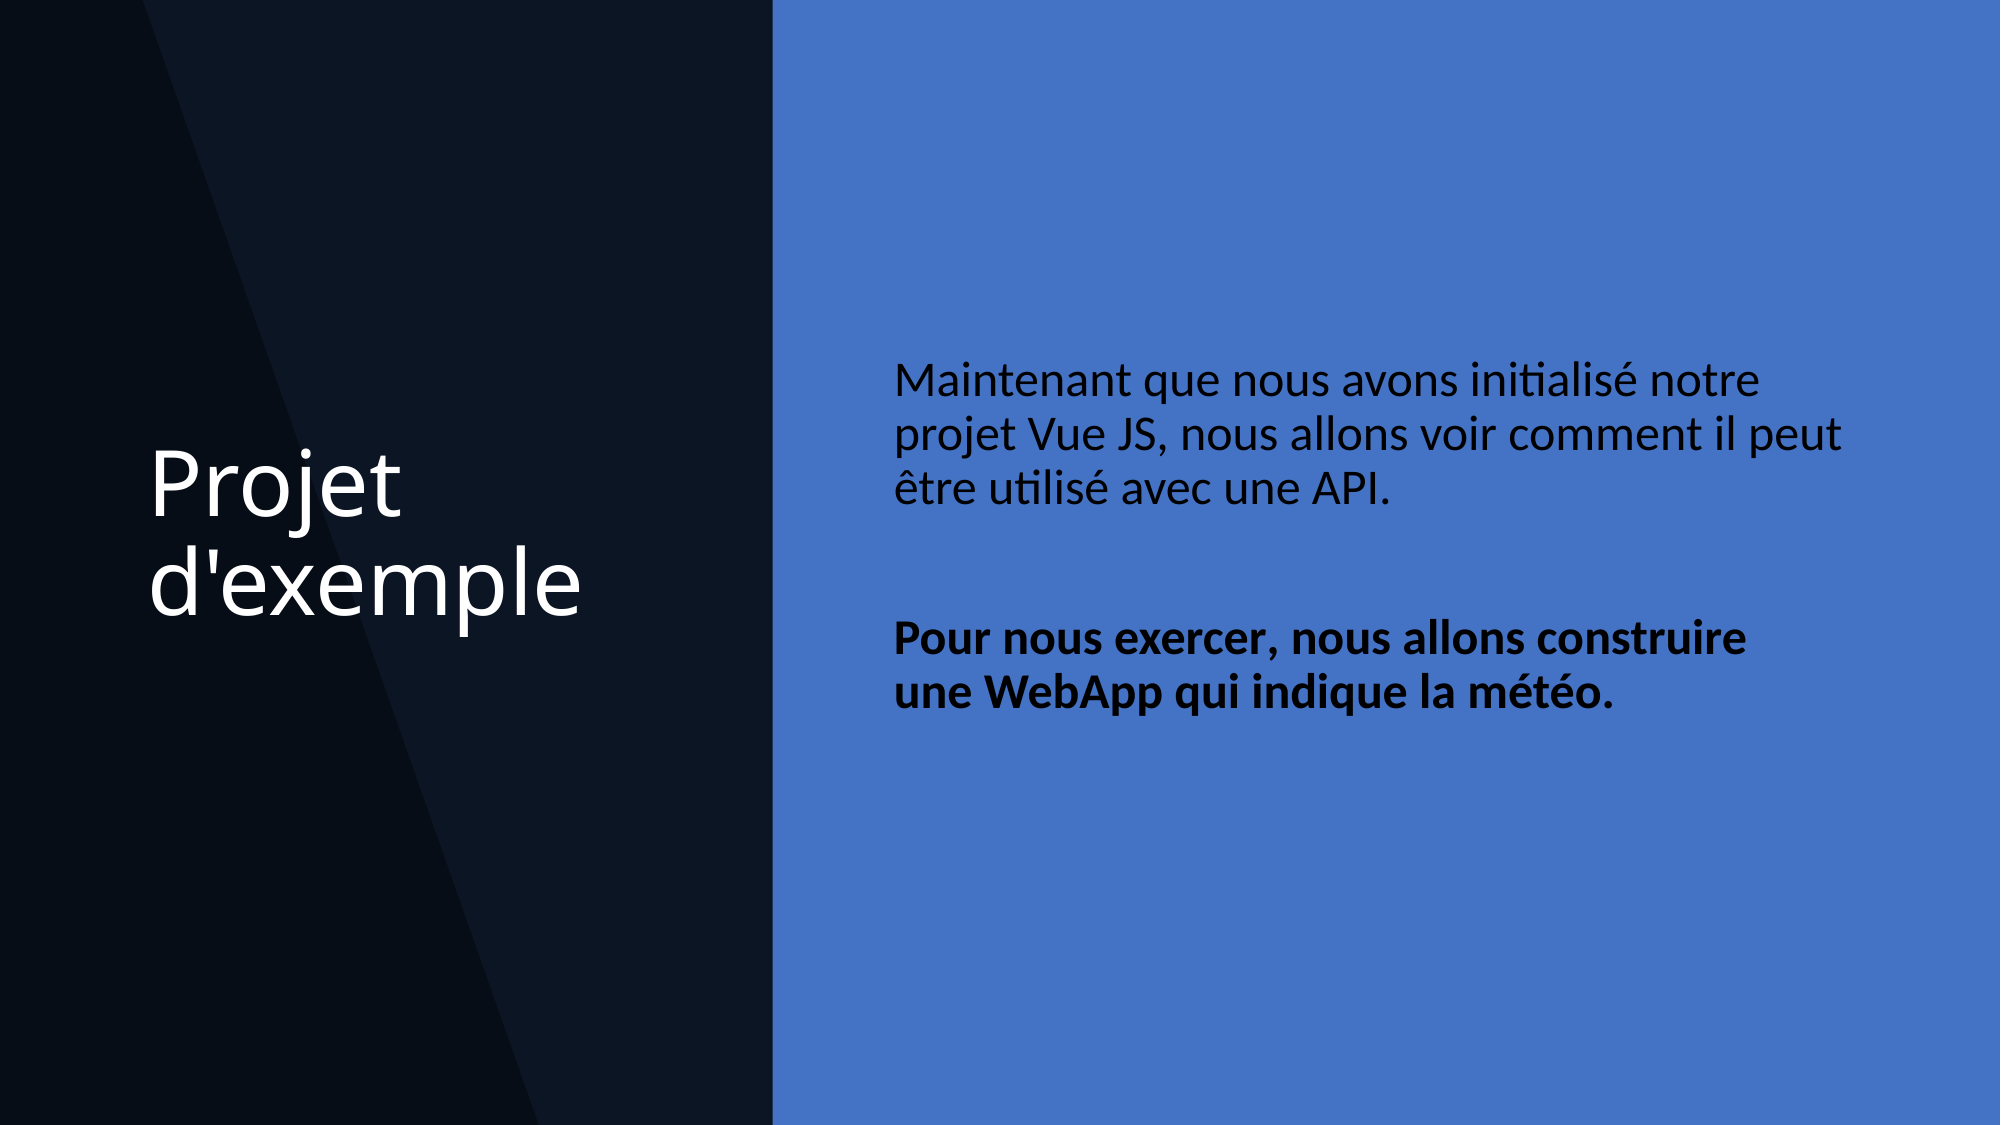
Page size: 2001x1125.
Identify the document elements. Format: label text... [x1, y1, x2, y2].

title Projet d'exemple [131, 104, 671, 968]
text_box [0, 0, 2000, 1125]
list Maintenant que nous avons initialisé notre projet Vue JS, nous allons voir comment il peut être utilisé avec une API. Pour nous exercer, nous allons construire une WebApp qui indique la météo. [878, 104, 1868, 968]
